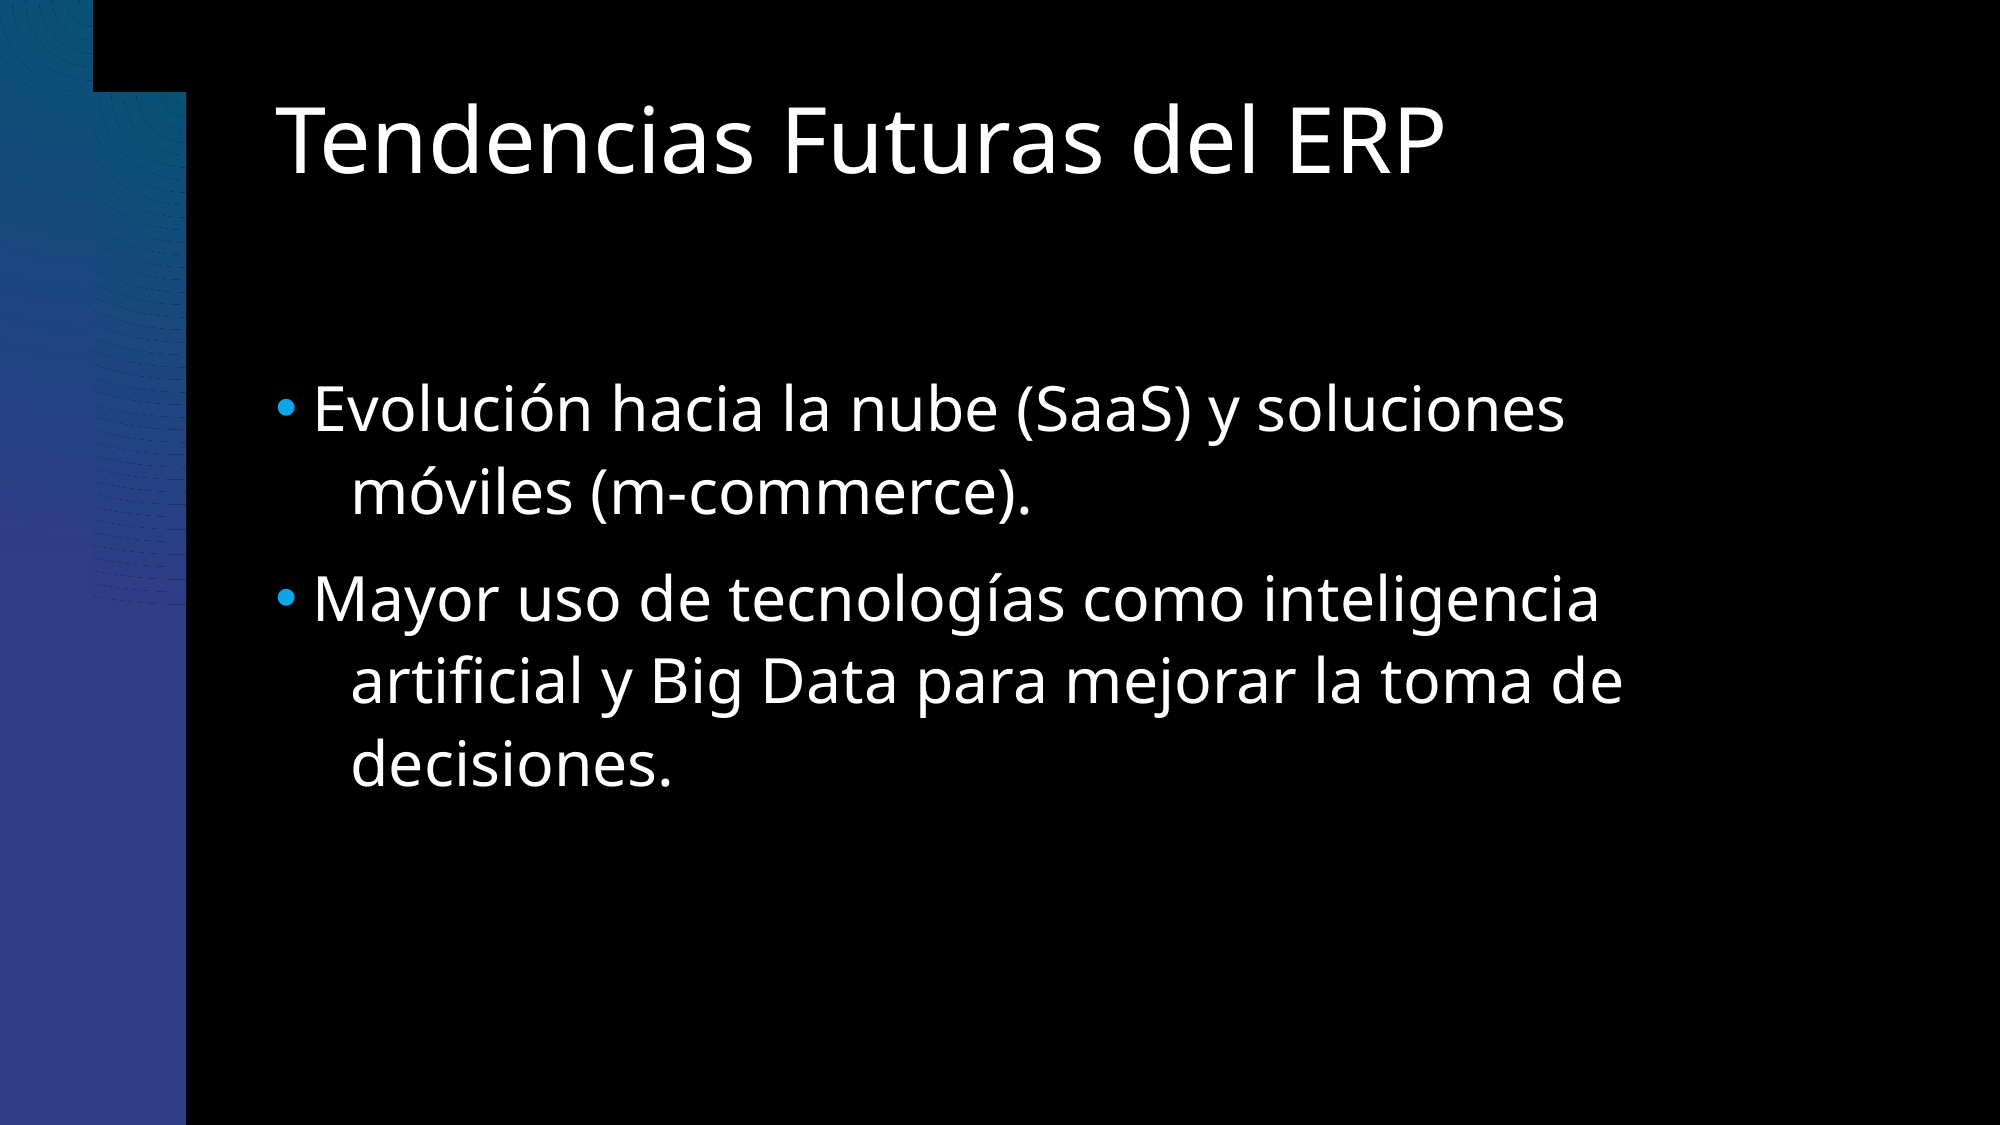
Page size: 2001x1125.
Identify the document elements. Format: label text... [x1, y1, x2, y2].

title Tendencias Futuras del ERP [260, 74, 1817, 330]
list Evolución hacia la nube (SaaS) y soluciones móviles (m-commerce). Mayor uso de tecnologías como inteligencia artificial y Big Data para mejorar la toma de decisiones. [260, 354, 1817, 999]
